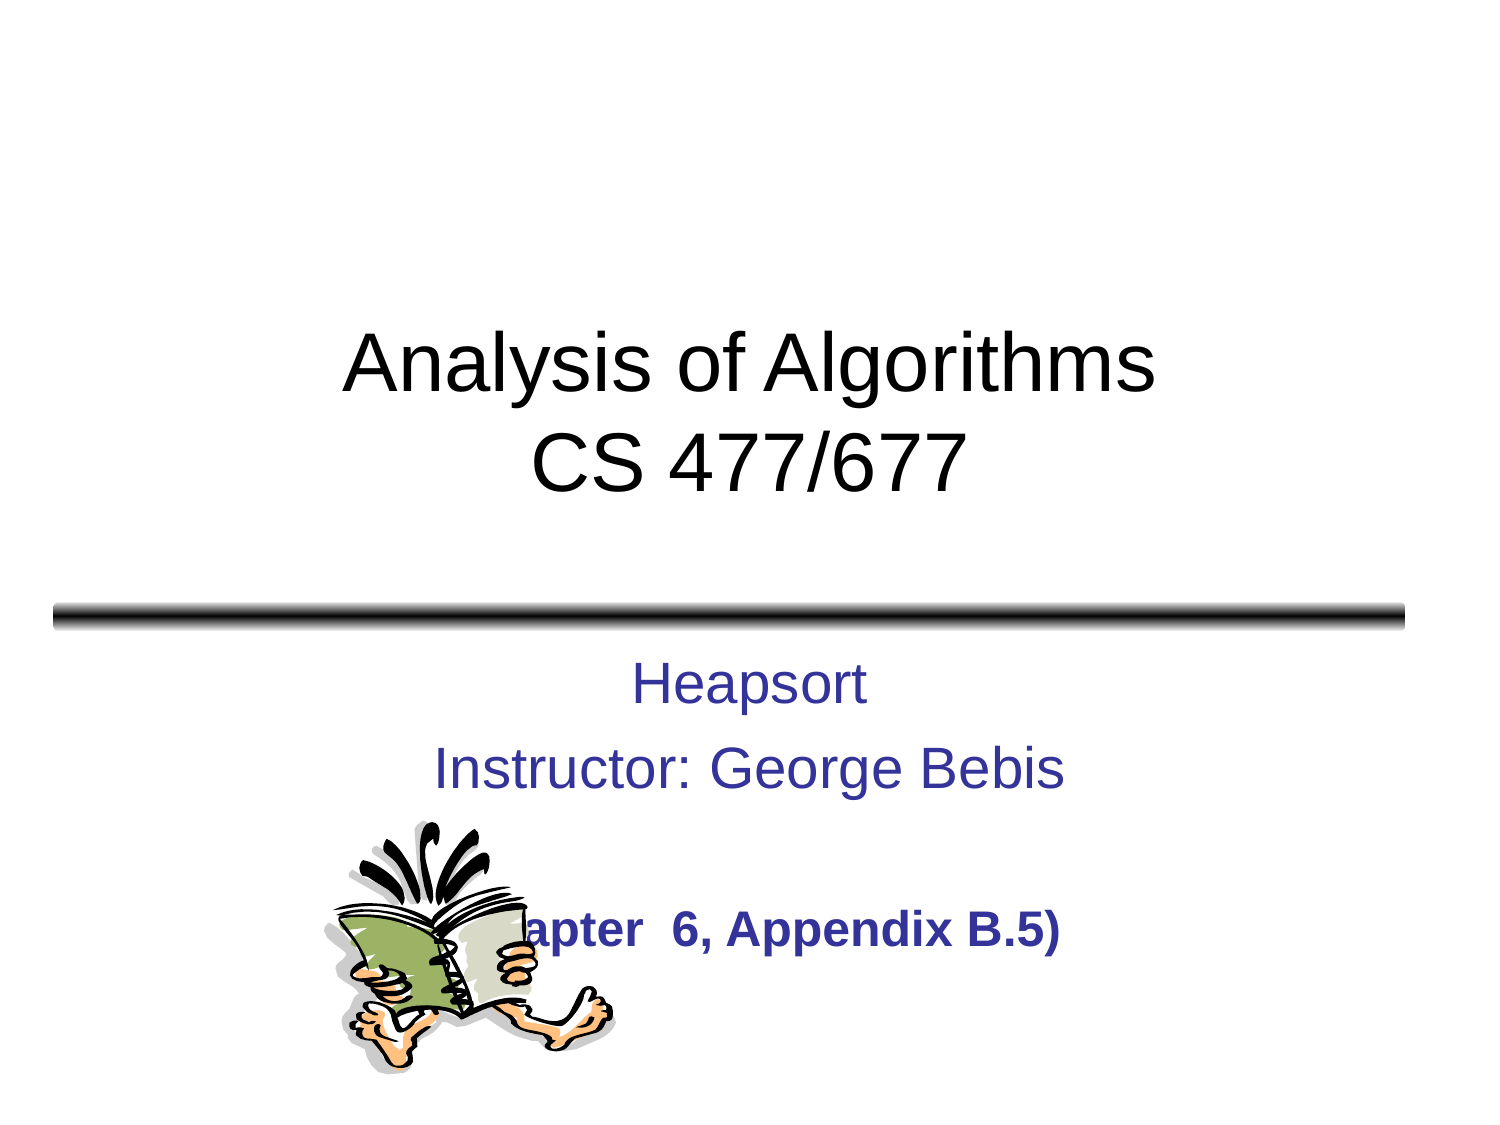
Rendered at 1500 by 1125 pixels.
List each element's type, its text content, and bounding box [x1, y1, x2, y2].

subtitle Heapsort Instructor: George Bebis (Chapter 6, Appendix B.5) [225, 637, 1276, 1003]
picture [323, 819, 619, 1077]
title Analysis of Algorithms CS 477/677 [112, 224, 1388, 591]
